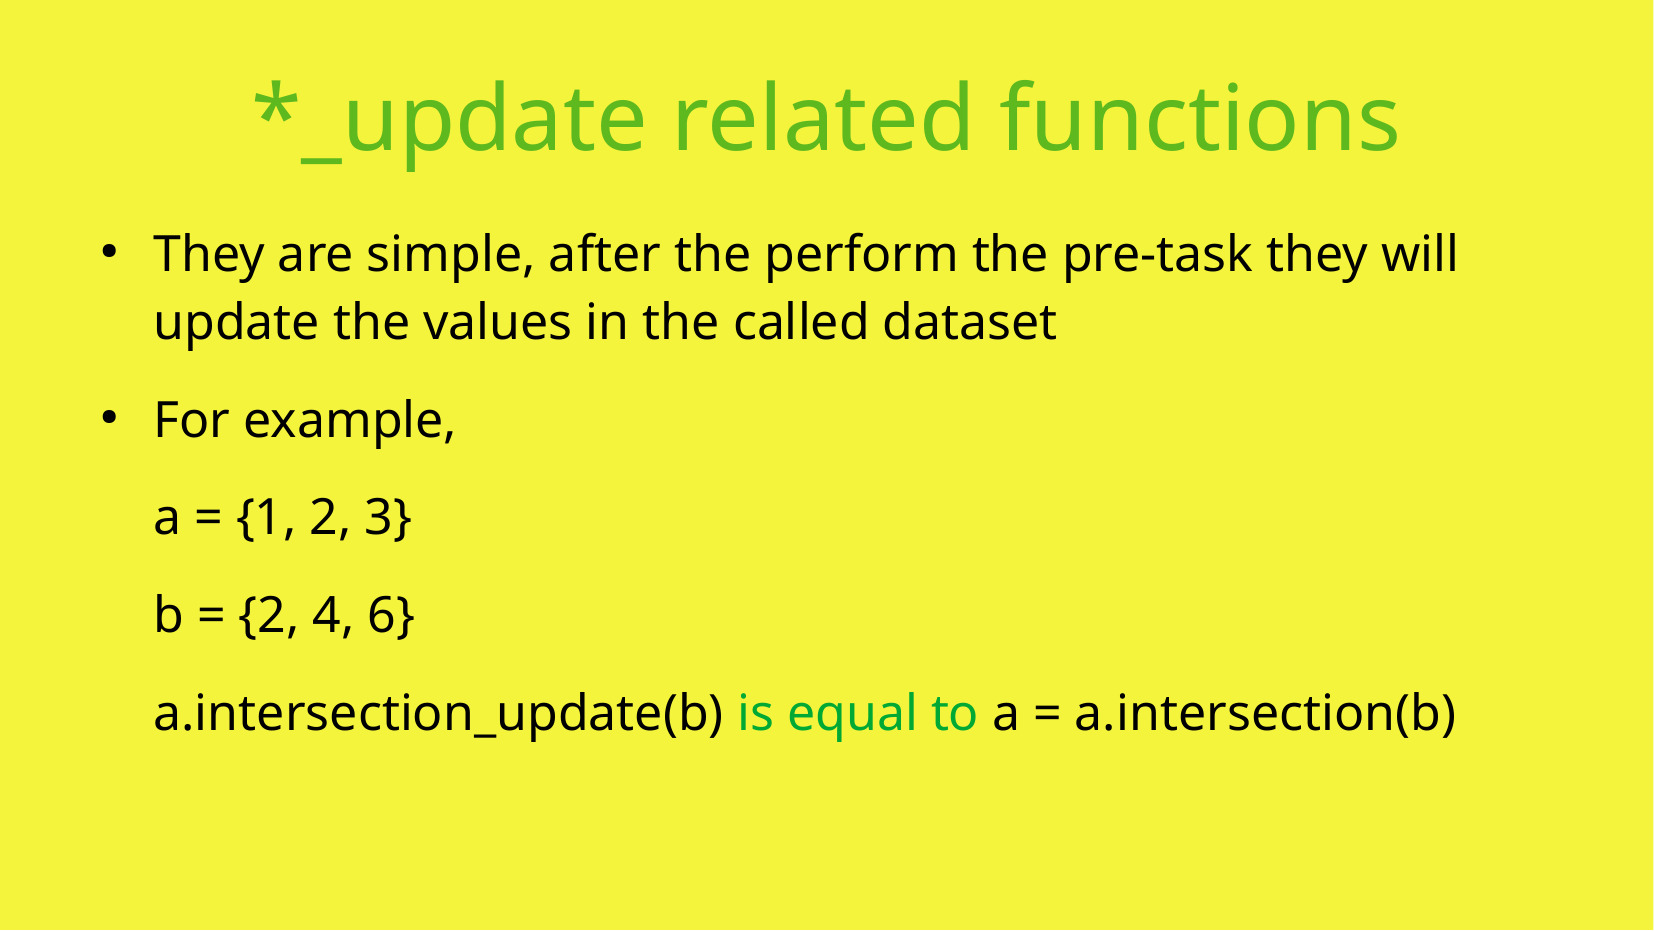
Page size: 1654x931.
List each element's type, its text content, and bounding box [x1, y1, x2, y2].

list They are simple, after the perform the pre-task they will update the values in the called dataset For example, a = {1, 2, 3} b = {2, 4, 6} a.intersection_update(b) is equal to a = a.intersection(b) [82, 217, 1571, 758]
title *_update related functions [82, 37, 1571, 193]
